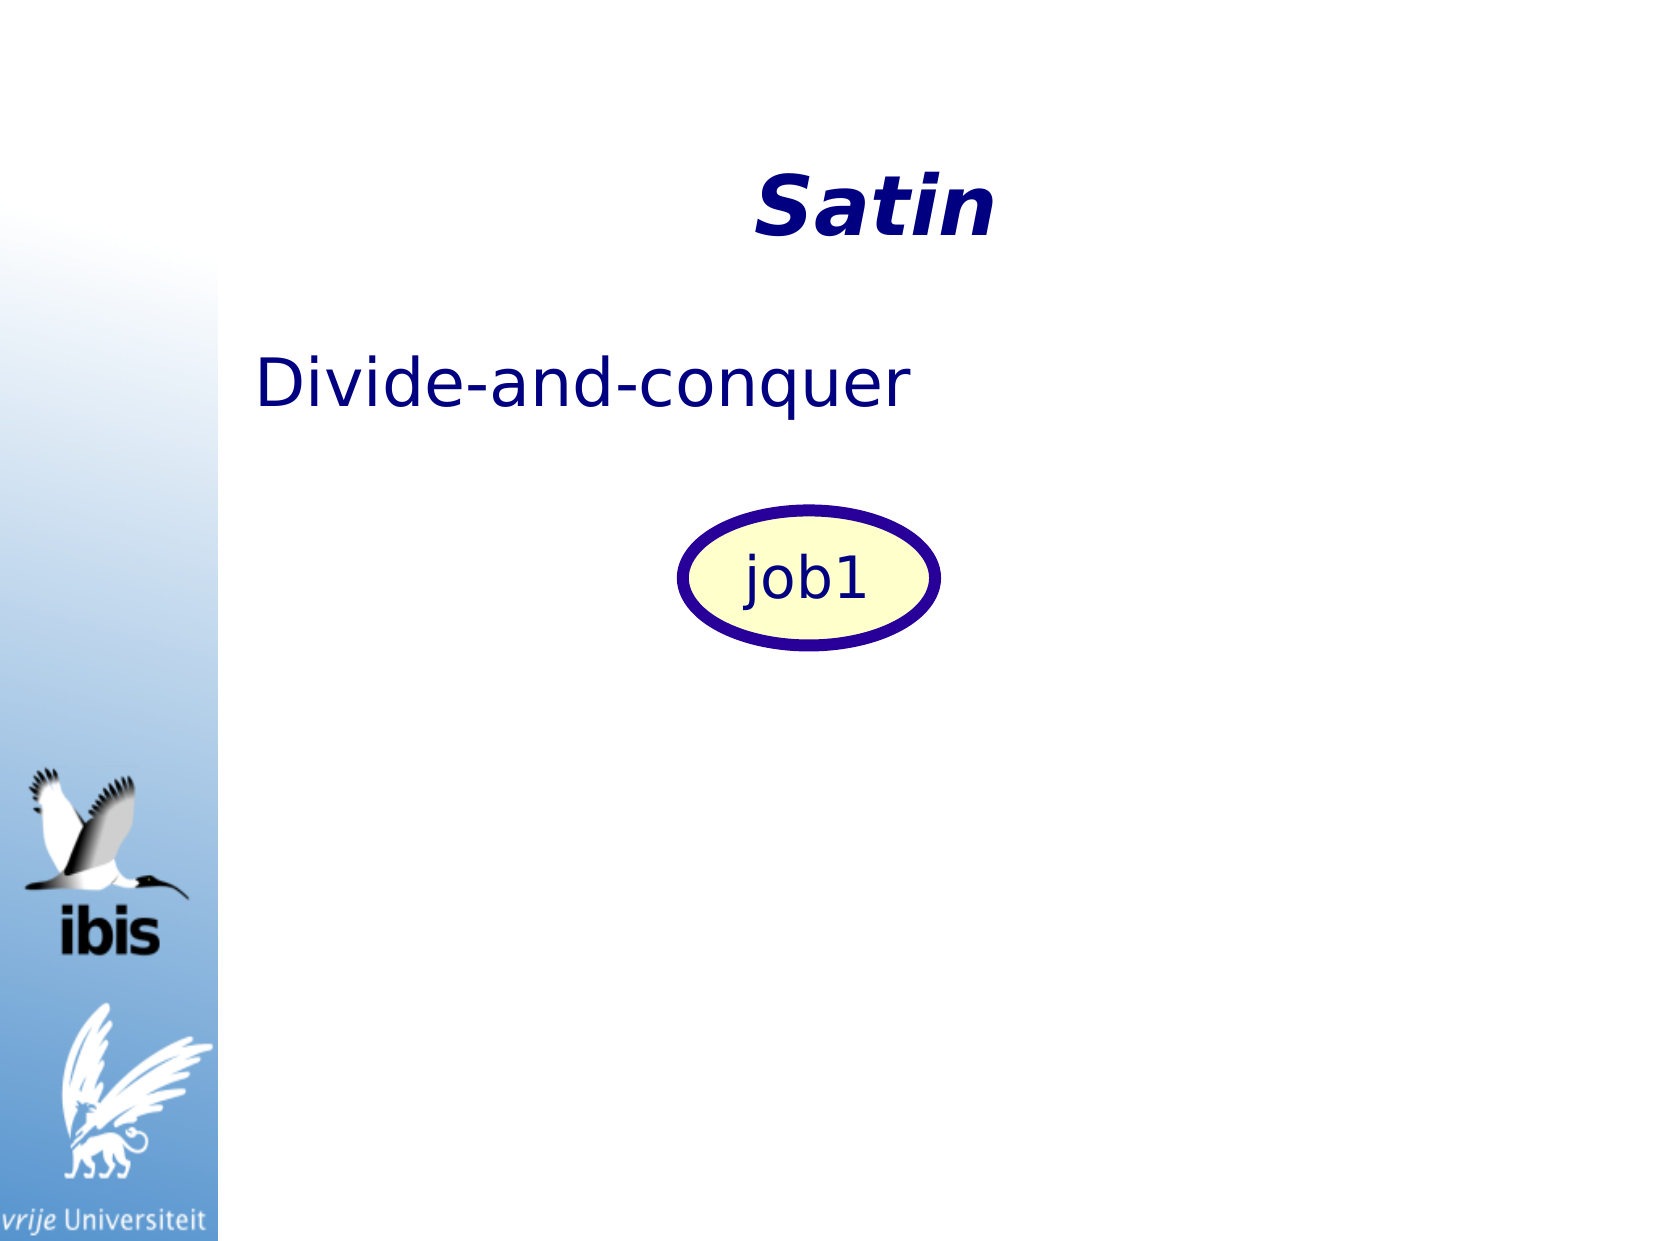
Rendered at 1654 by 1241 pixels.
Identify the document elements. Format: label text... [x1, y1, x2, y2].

title Satin [219, 102, 1534, 311]
text_box job1 [744, 544, 871, 613]
text_box [682, 510, 936, 646]
list Divide-and-conquer [236, 344, 1534, 1196]
picture [0, 0, 218, 1241]
